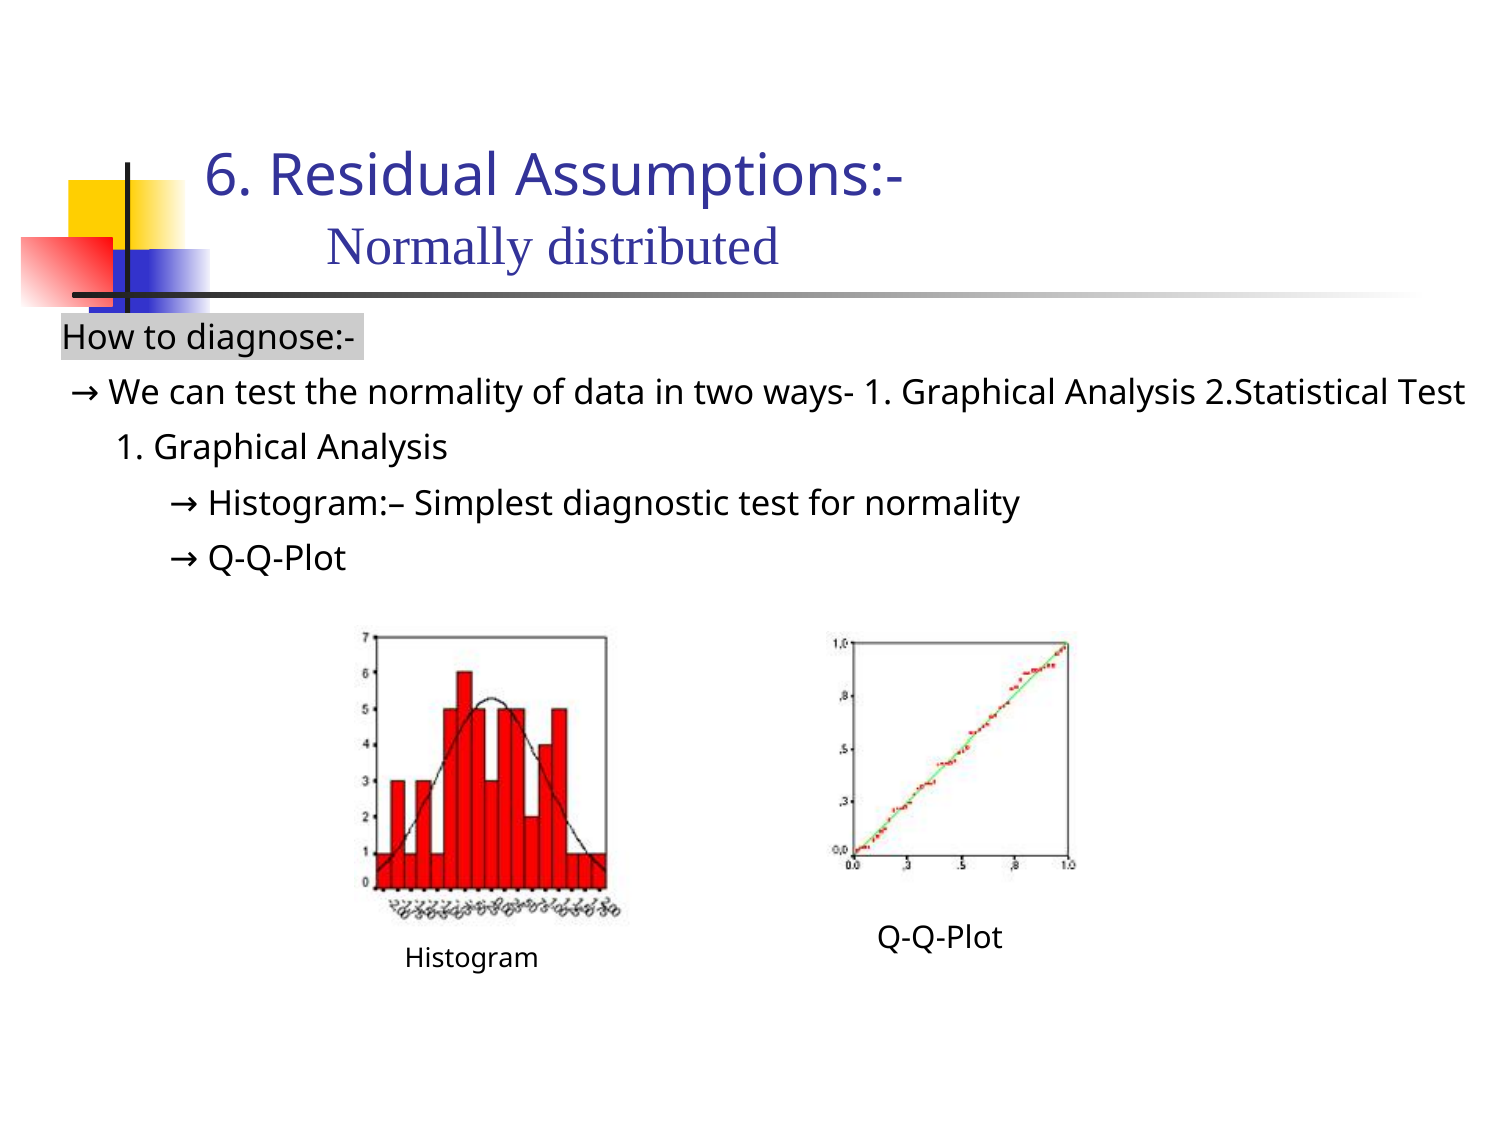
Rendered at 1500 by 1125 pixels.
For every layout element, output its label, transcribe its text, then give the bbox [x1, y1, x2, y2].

title 6. Residual Assumptions:- Normally distributed [189, 59, 1465, 285]
text_box Histogram [389, 933, 579, 981]
picture [354, 625, 647, 928]
list How to diagnose:- → We can test the normality of data in two ways- 1. Graphical Analysis 2.Statistical Test 1. Graphical Analysis → Histogram:– Simplest diagnostic test for normality → Q-Q-Plot [0, 307, 1500, 709]
text_box Q-Q-Plot [862, 909, 1052, 962]
picture [826, 631, 1099, 893]
